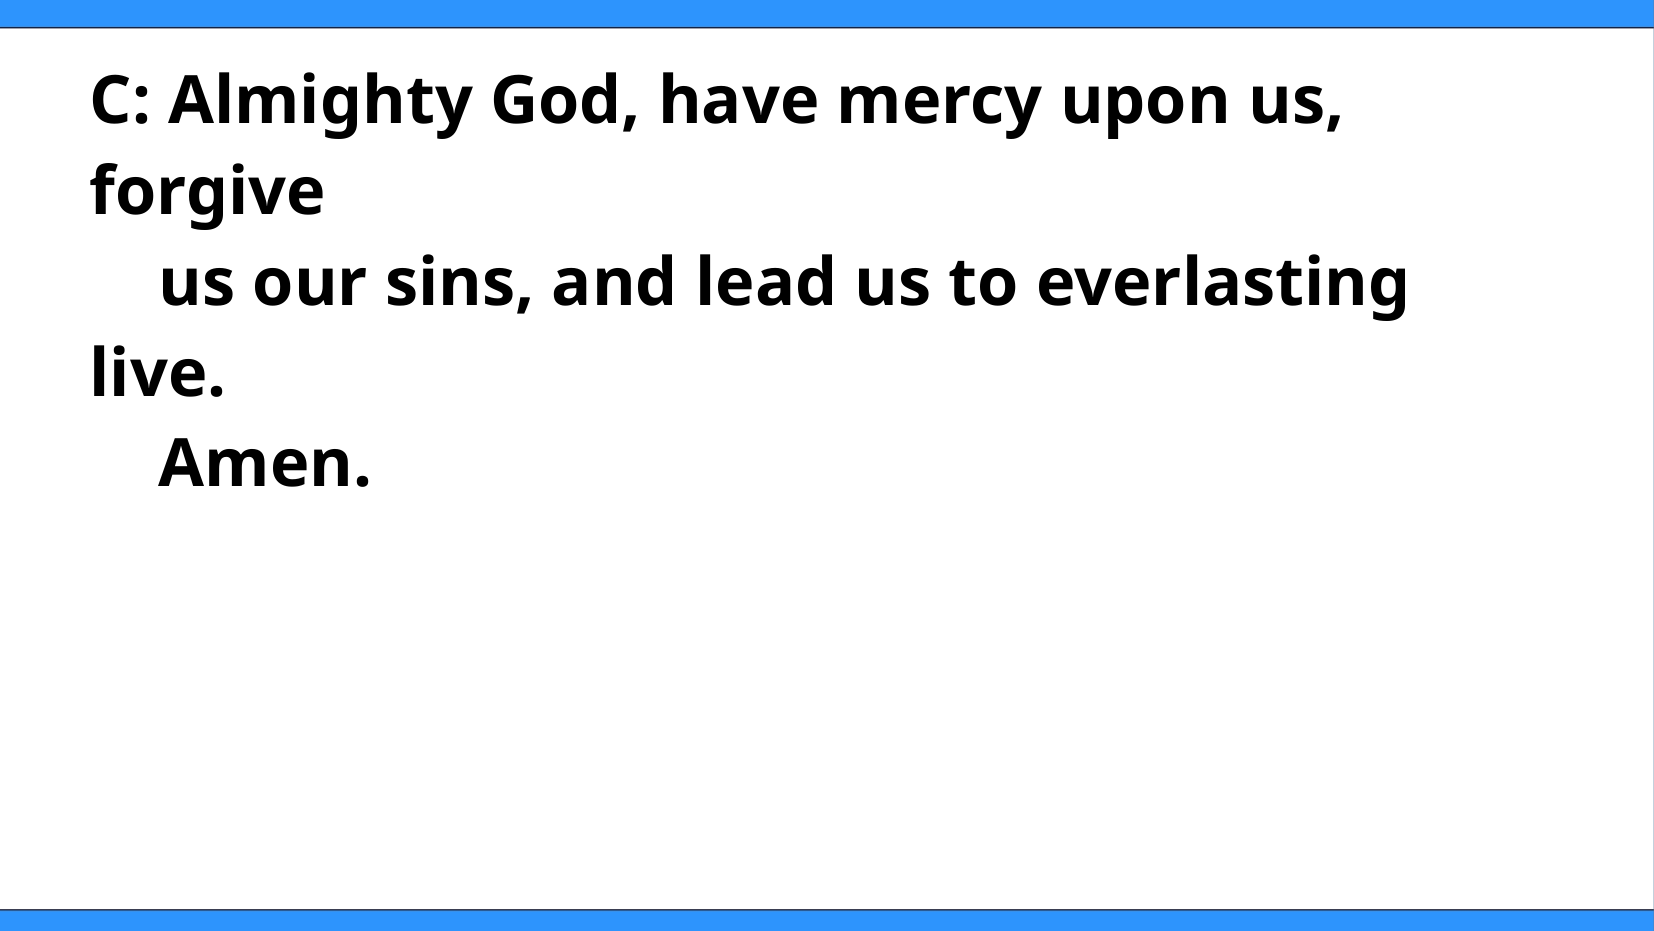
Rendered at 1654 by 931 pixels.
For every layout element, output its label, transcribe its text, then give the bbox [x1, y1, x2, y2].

picture [0, 0, 1654, 931]
text_box C: Almighty God, have mercy upon us, forgive us our sins, and lead us to everlasting live. Amen. [75, 45, 1561, 361]
